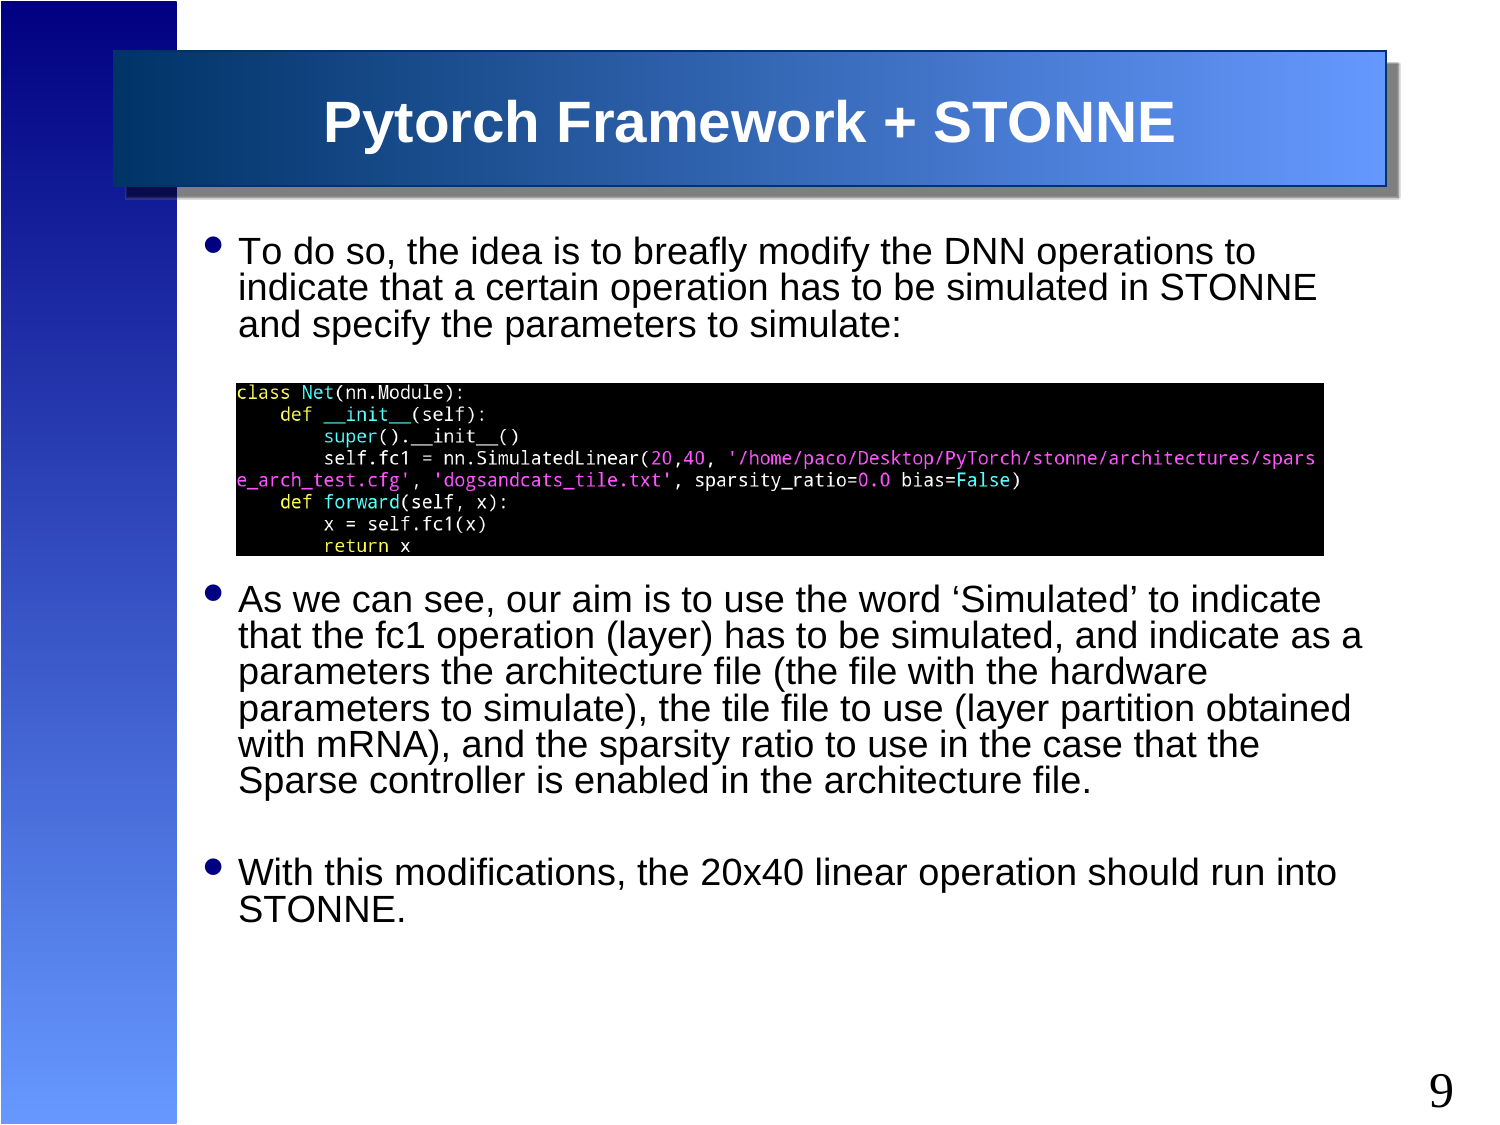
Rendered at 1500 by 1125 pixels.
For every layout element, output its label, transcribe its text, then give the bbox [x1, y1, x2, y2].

list To do so, the idea is to breafly modify the DNN operations to indicate that a certain operation has to be simulated in STONNE and specify the parameters to simulate: As we can see, our aim is to use the word ‘Simulated’ to indicate that the fc1 operation (layer) has to be simulated, and indicate as a parameters the architecture file (the file with the hardware parameters to simulate), the tile file to use (layer partition obtained with mRNA), and the sparsity ratio to use in the case that the Sparse controller is enabled in the architecture file. With this modifications, the 20x40 linear operation should run into STONNE. [130, 165, 1406, 1125]
picture [236, 383, 1324, 556]
title Pytorch Framework + STONNE [113, 50, 1387, 187]
